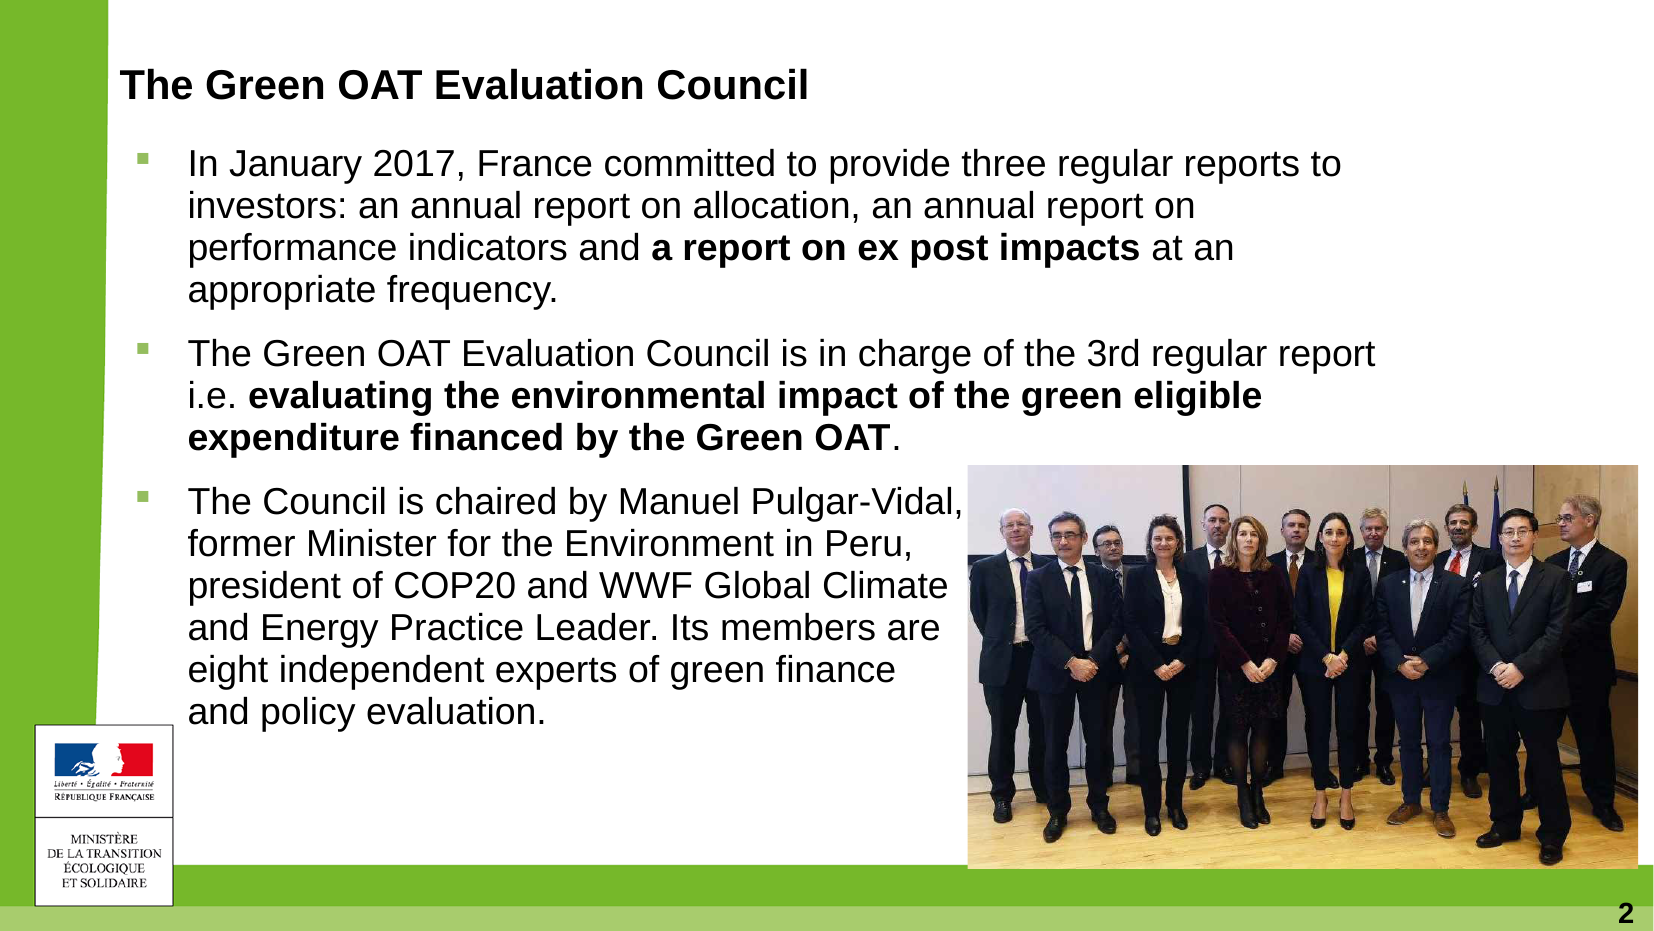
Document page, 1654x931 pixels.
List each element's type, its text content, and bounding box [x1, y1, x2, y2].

picture [0, 0, 1654, 931]
list In January 2017, France committed to provide three regular reports to investors: an annual report on allocation, an annual report on performance indicators and a report on ex post impacts at an appropriate frequency. The Green OAT Evaluation Council is in charge of the 3rd regular report i.e. evaluating the environmental impact of the green eligible expenditure financed by the Green OAT. The Council is chaired by Manuel Pulgar-Vidal, former Minister for the Environment in Peru, president of COP20 and WWF Global Climate and Energy Practice Leader. Its members are eight independent experts of green finance and policy evaluation. [116, 142, 1383, 745]
title The Green OAT Evaluation Council [119, 25, 1608, 145]
